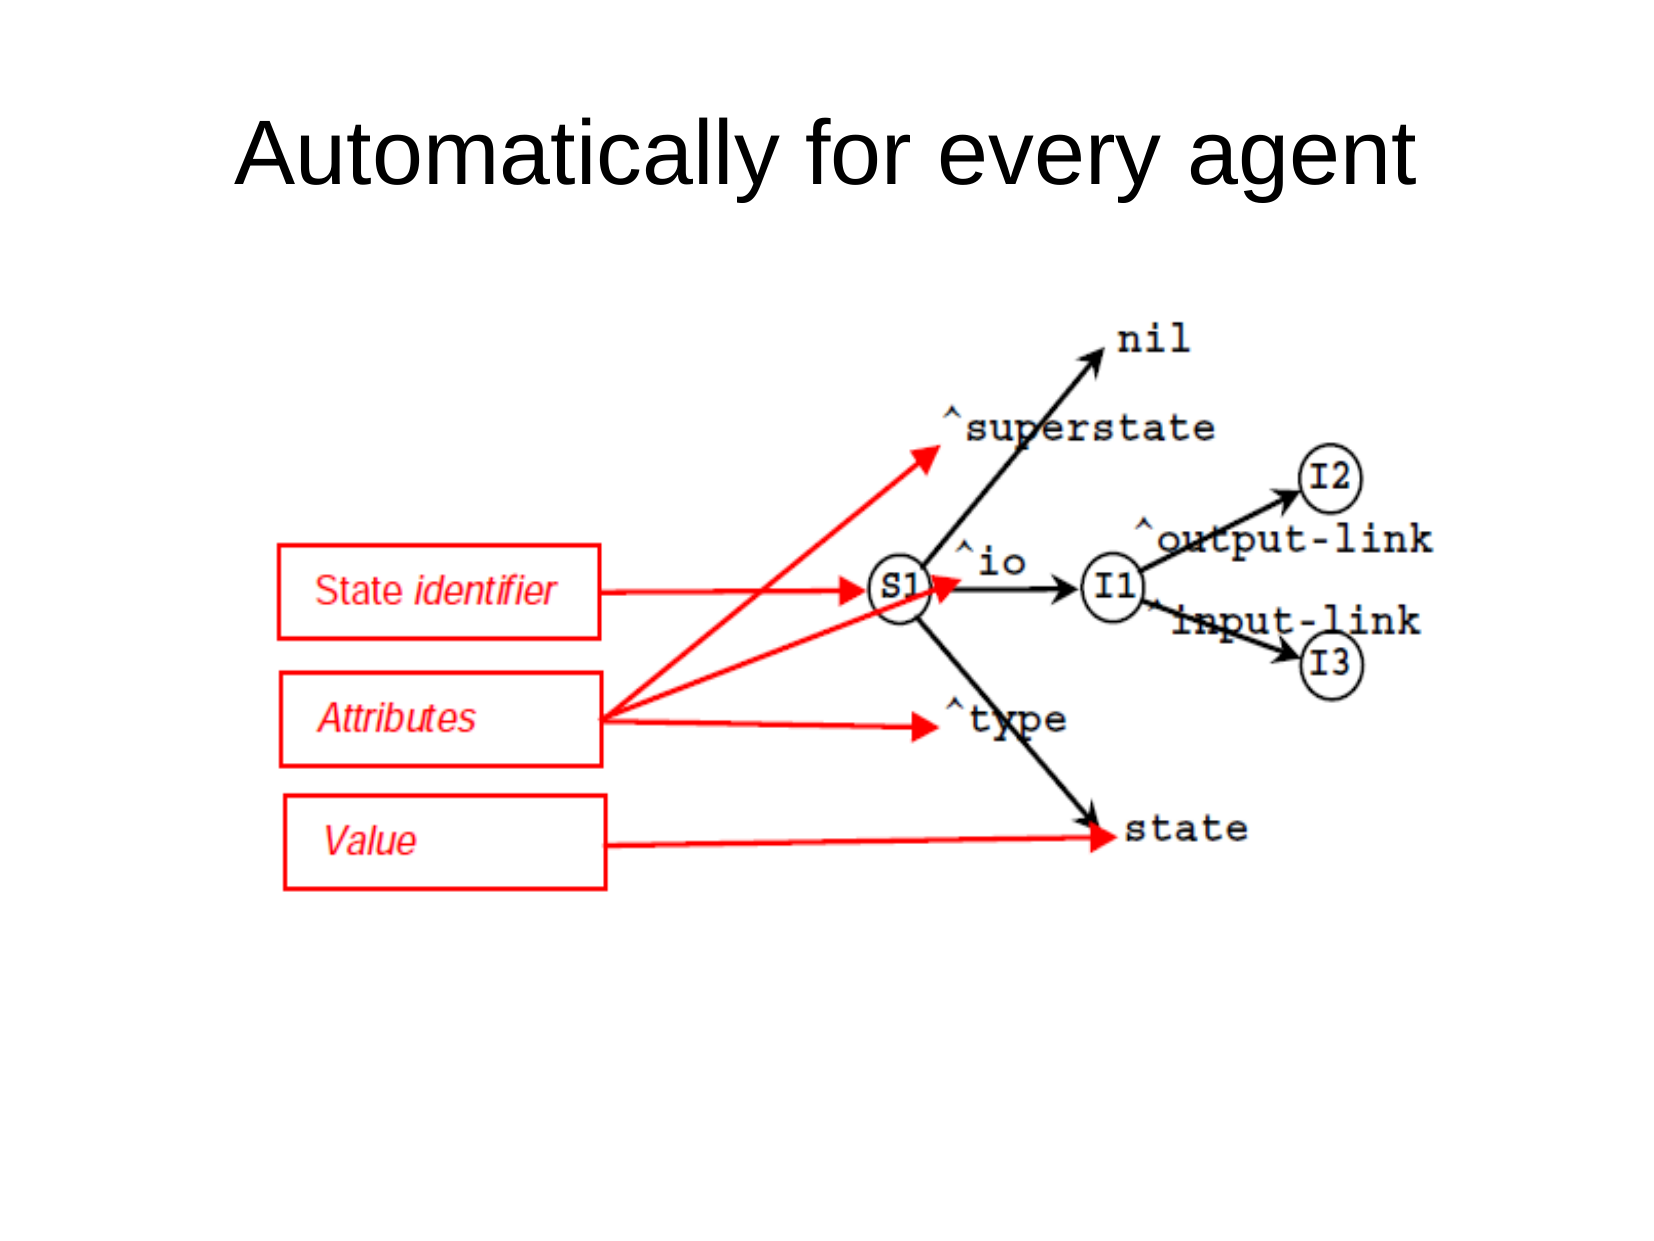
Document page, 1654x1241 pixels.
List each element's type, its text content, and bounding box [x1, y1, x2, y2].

title Automatically for every agent [82, 49, 1571, 257]
picture [224, 307, 1465, 910]
